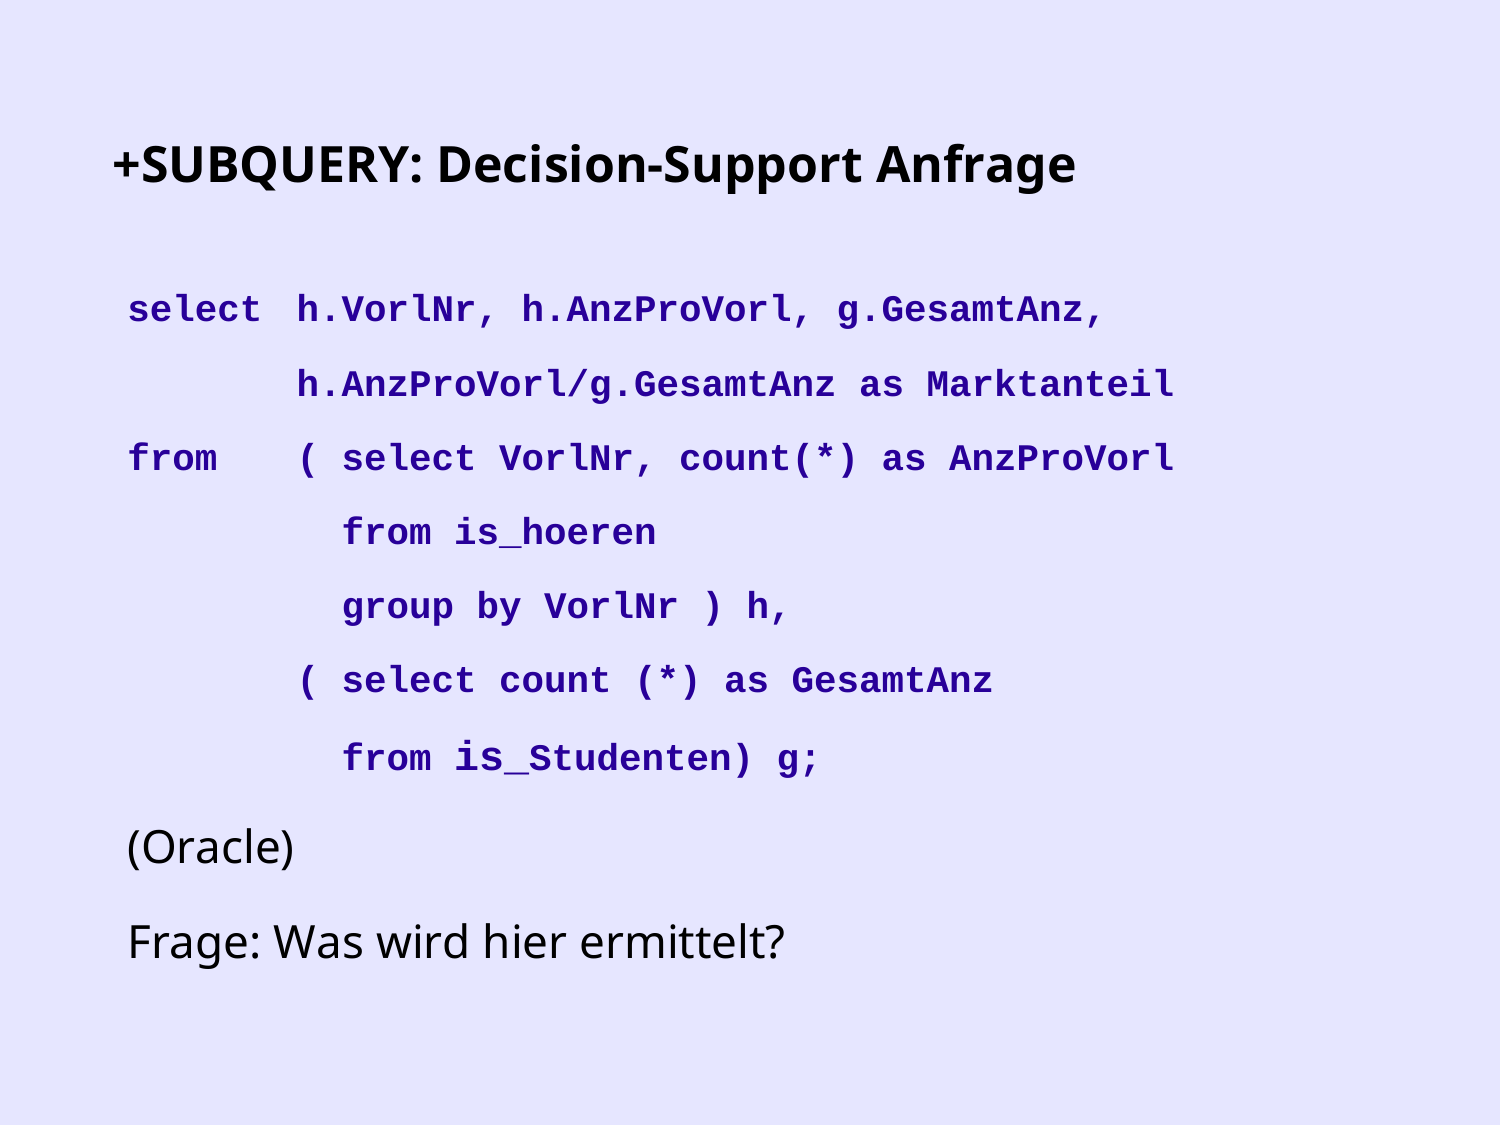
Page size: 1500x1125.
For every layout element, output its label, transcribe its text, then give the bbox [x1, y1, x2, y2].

text_box select h.VorlNr, h.AnzProVorl, g.GesamtAnz, h.AnzProVorl/g.GesamtAnz as Marktanteil from ( select VorlNr, count(*) as AnzProVorl from is_hoeren group by VorlNr ) h, ( select count (*) as GesamtAnz from is_Studenten) g; (Oracle)‏ Frage: Was wird hier ermittelt? [112, 282, 1241, 1090]
title +SUBQUERY: Decision-Support Anfrage [112, 99, 1388, 226]
